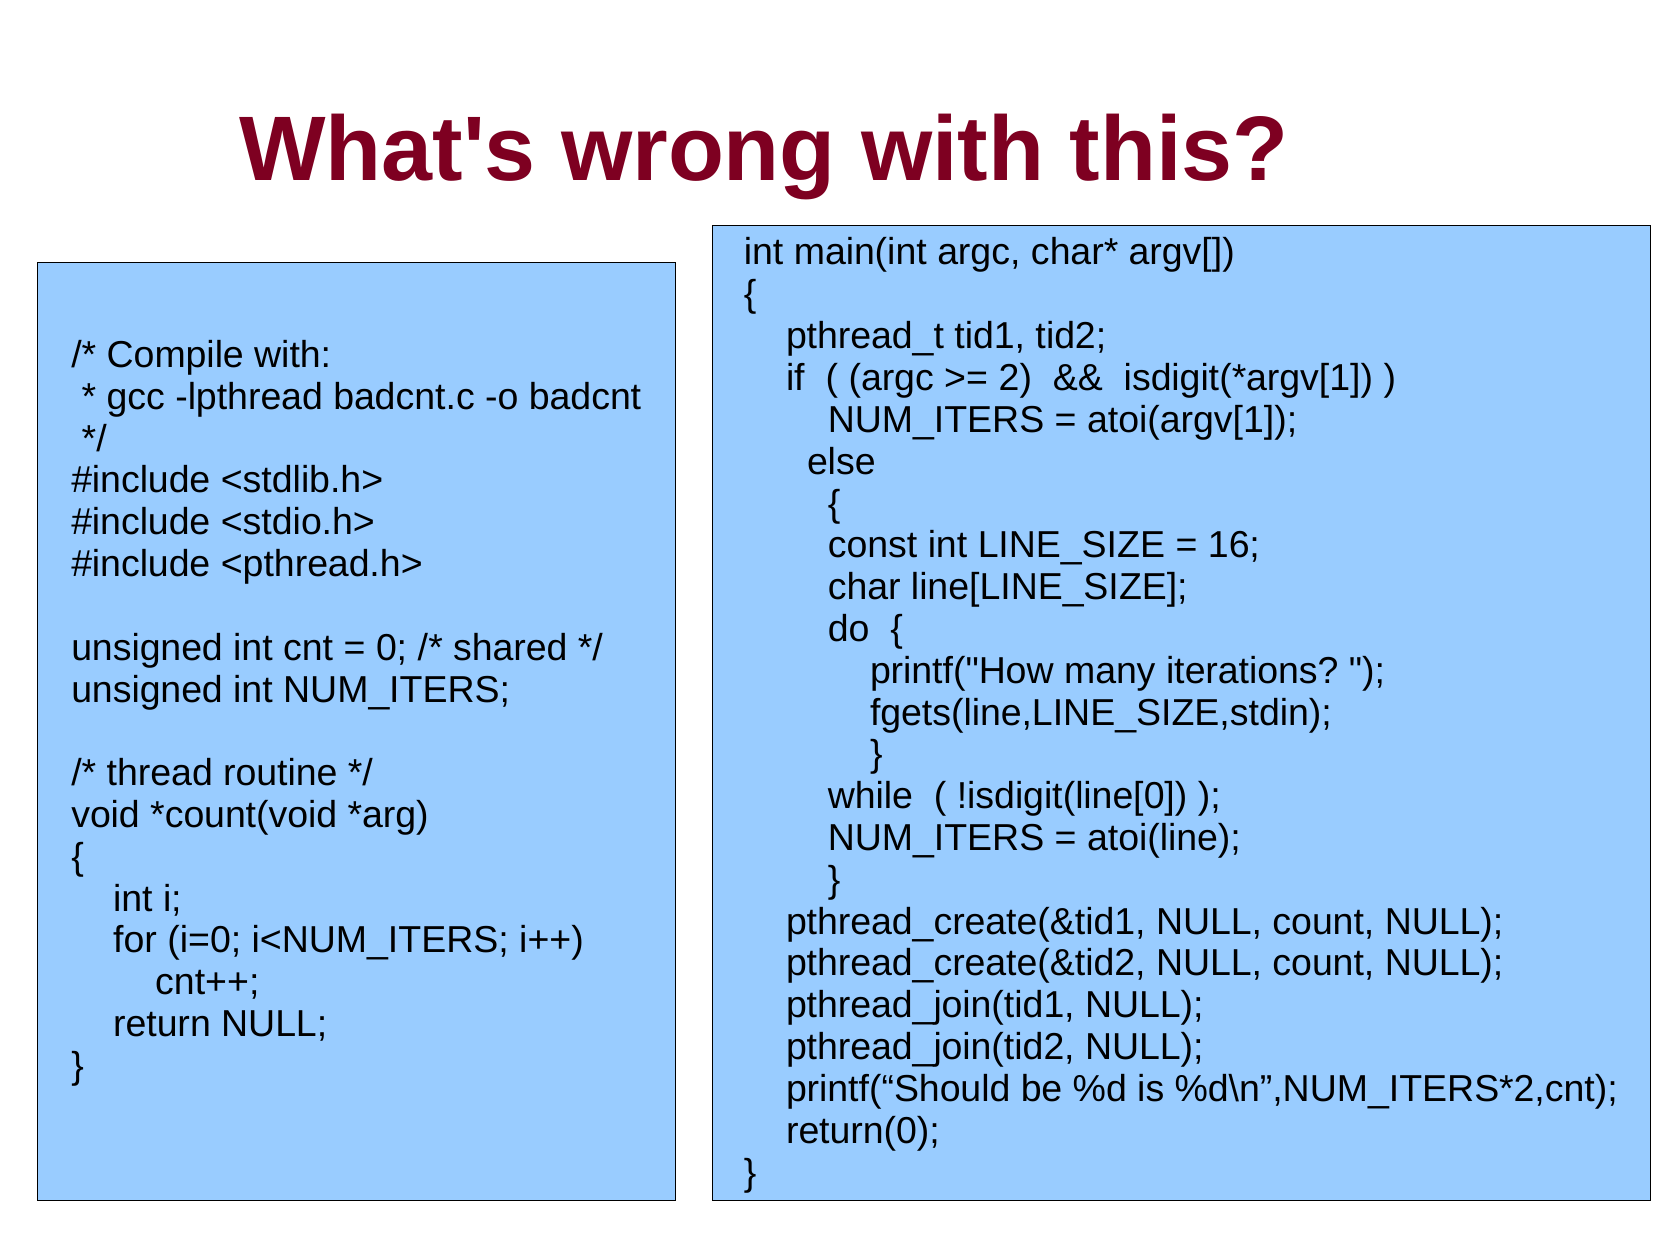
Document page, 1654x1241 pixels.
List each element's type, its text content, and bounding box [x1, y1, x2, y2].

title What's wrong with this? [118, 48, 1411, 253]
text_box /* Compile with: * gcc -lpthread badcnt.c -o badcnt */ #include <stdlib.h> #include <stdio.h> #include <pthread.h> unsigned int cnt = 0; /* shared */ unsigned int NUM_ITERS; /* thread routine */ void *count(void *arg) { int i; for (i=0; i<NUM_ITERS; i++) cnt++; return NULL; } [37, 262, 676, 1201]
picture [0, 0, 1654, 1241]
text_box int main(int argc, char* argv[]) { pthread_t tid1, tid2; if ( (argc >= 2) && isdigit(*argv[1]) ) NUM_ITERS = atoi(argv[1]); else { const int LINE_SIZE = 16; char line[LINE_SIZE]; do { printf("How many iterations? "); fgets(line,LINE_SIZE,stdin); } while ( !isdigit(line[0]) ); NUM_ITERS = atoi(line); } pthread_create(&tid1, NULL, count, NULL); pthread_create(&tid2, NULL, count, NULL); pthread_join(tid1, NULL); pthread_join(tid2, NULL); printf(“Should be %d is %d\n”,NUM_ITERS*2,cnt); return(0); } [712, 225, 1651, 1201]
